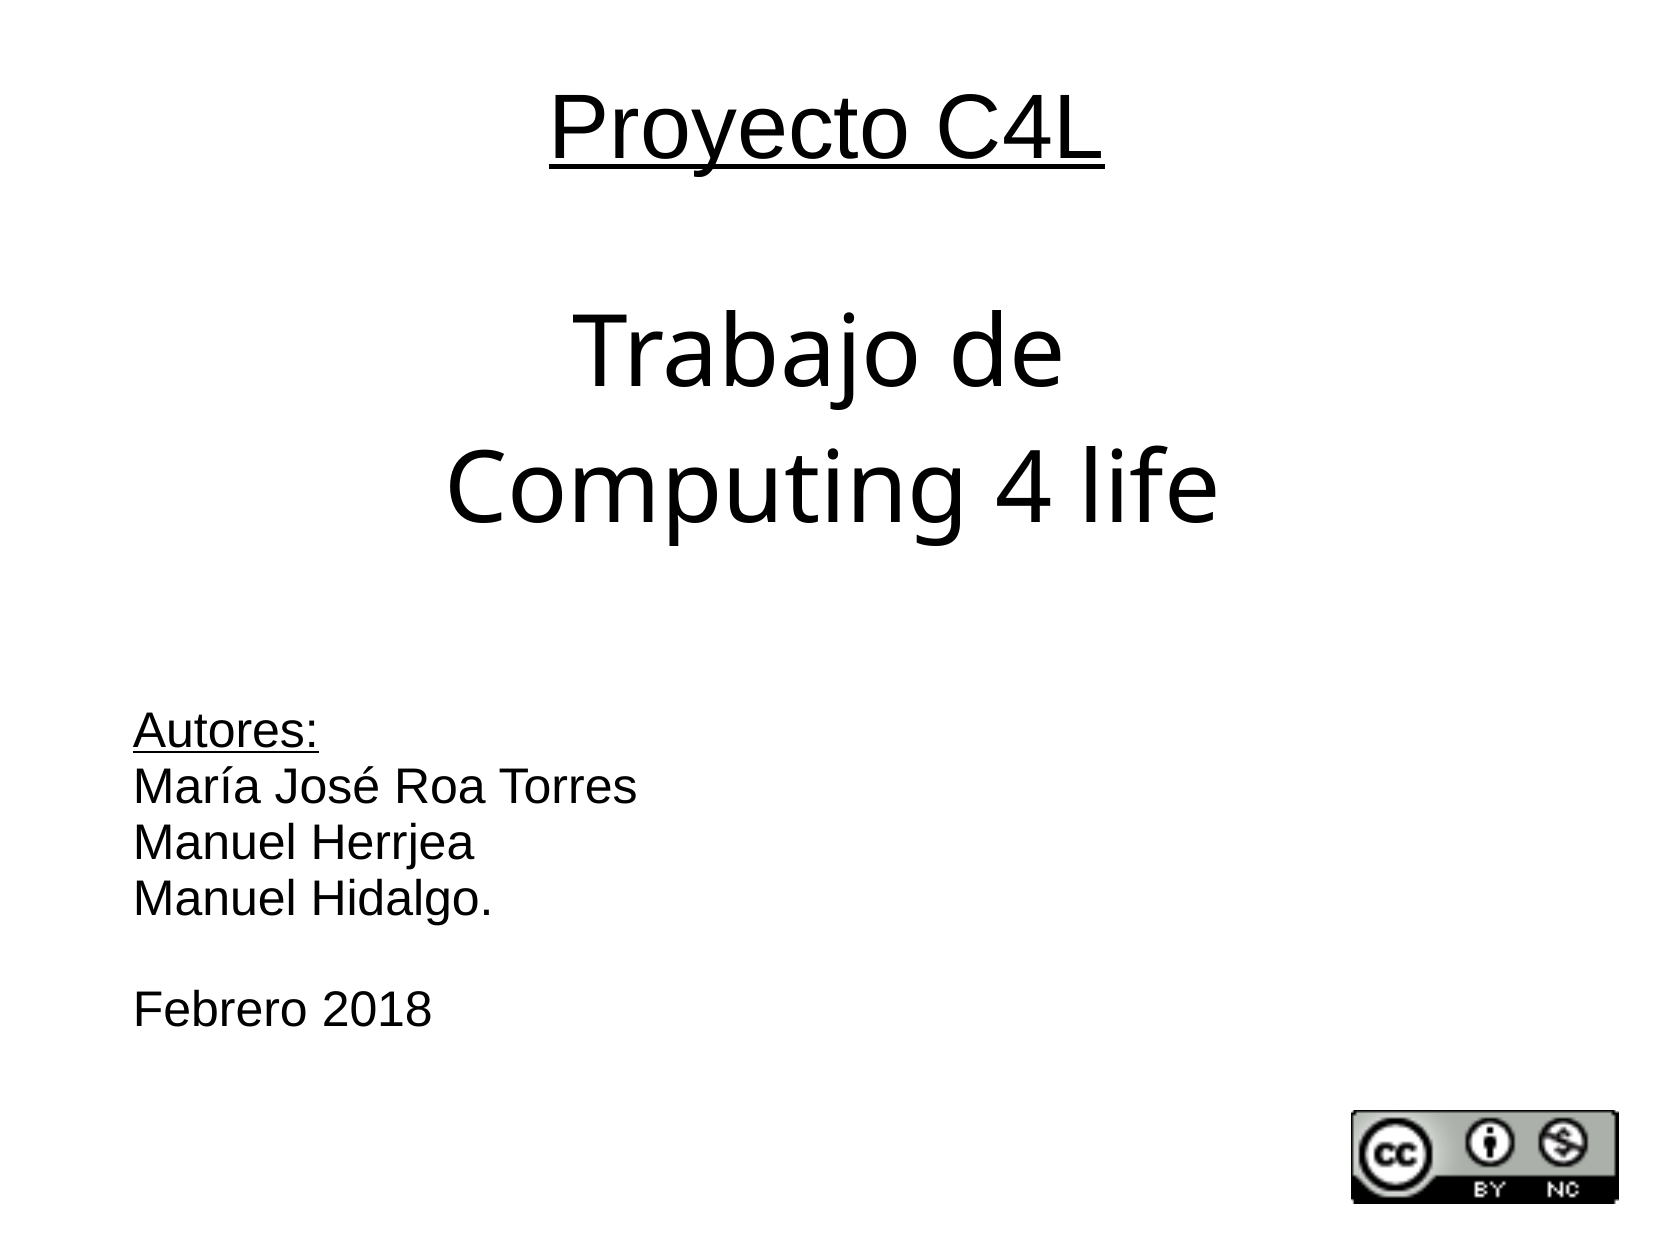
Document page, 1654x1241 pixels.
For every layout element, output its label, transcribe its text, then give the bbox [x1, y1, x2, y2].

picture [1351, 1110, 1619, 1204]
title Proyecto C4L [82, 23, 1571, 231]
text_box Autores: María José Roa Torres Manuel Herrjea Manuel Hidalgo. Febrero 2018 [118, 695, 1115, 1045]
text_box Trabajo de Computing 4 life [342, 271, 1323, 569]
